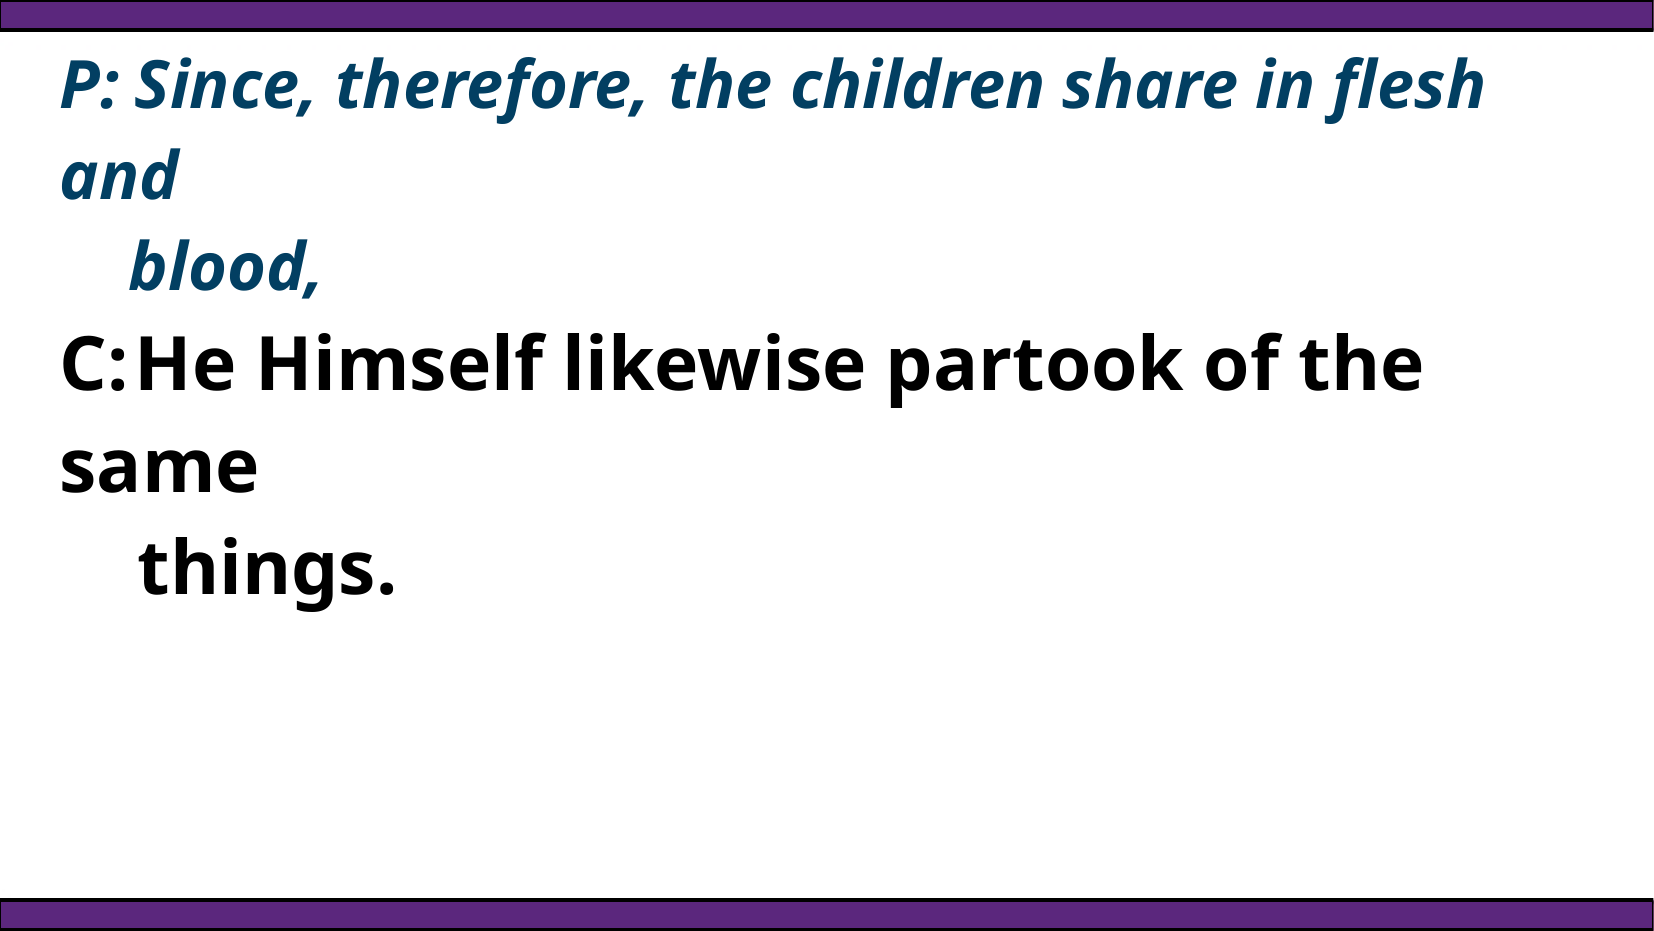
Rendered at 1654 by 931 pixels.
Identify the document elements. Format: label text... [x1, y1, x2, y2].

picture [0, 31, 1654, 900]
text_box P: Since, therefore, the children share in flesh and blood, C: He Himself likewise partook of the same things. [45, 30, 1591, 422]
text_box [0, 0, 1654, 31]
text_box [0, 900, 1654, 931]
